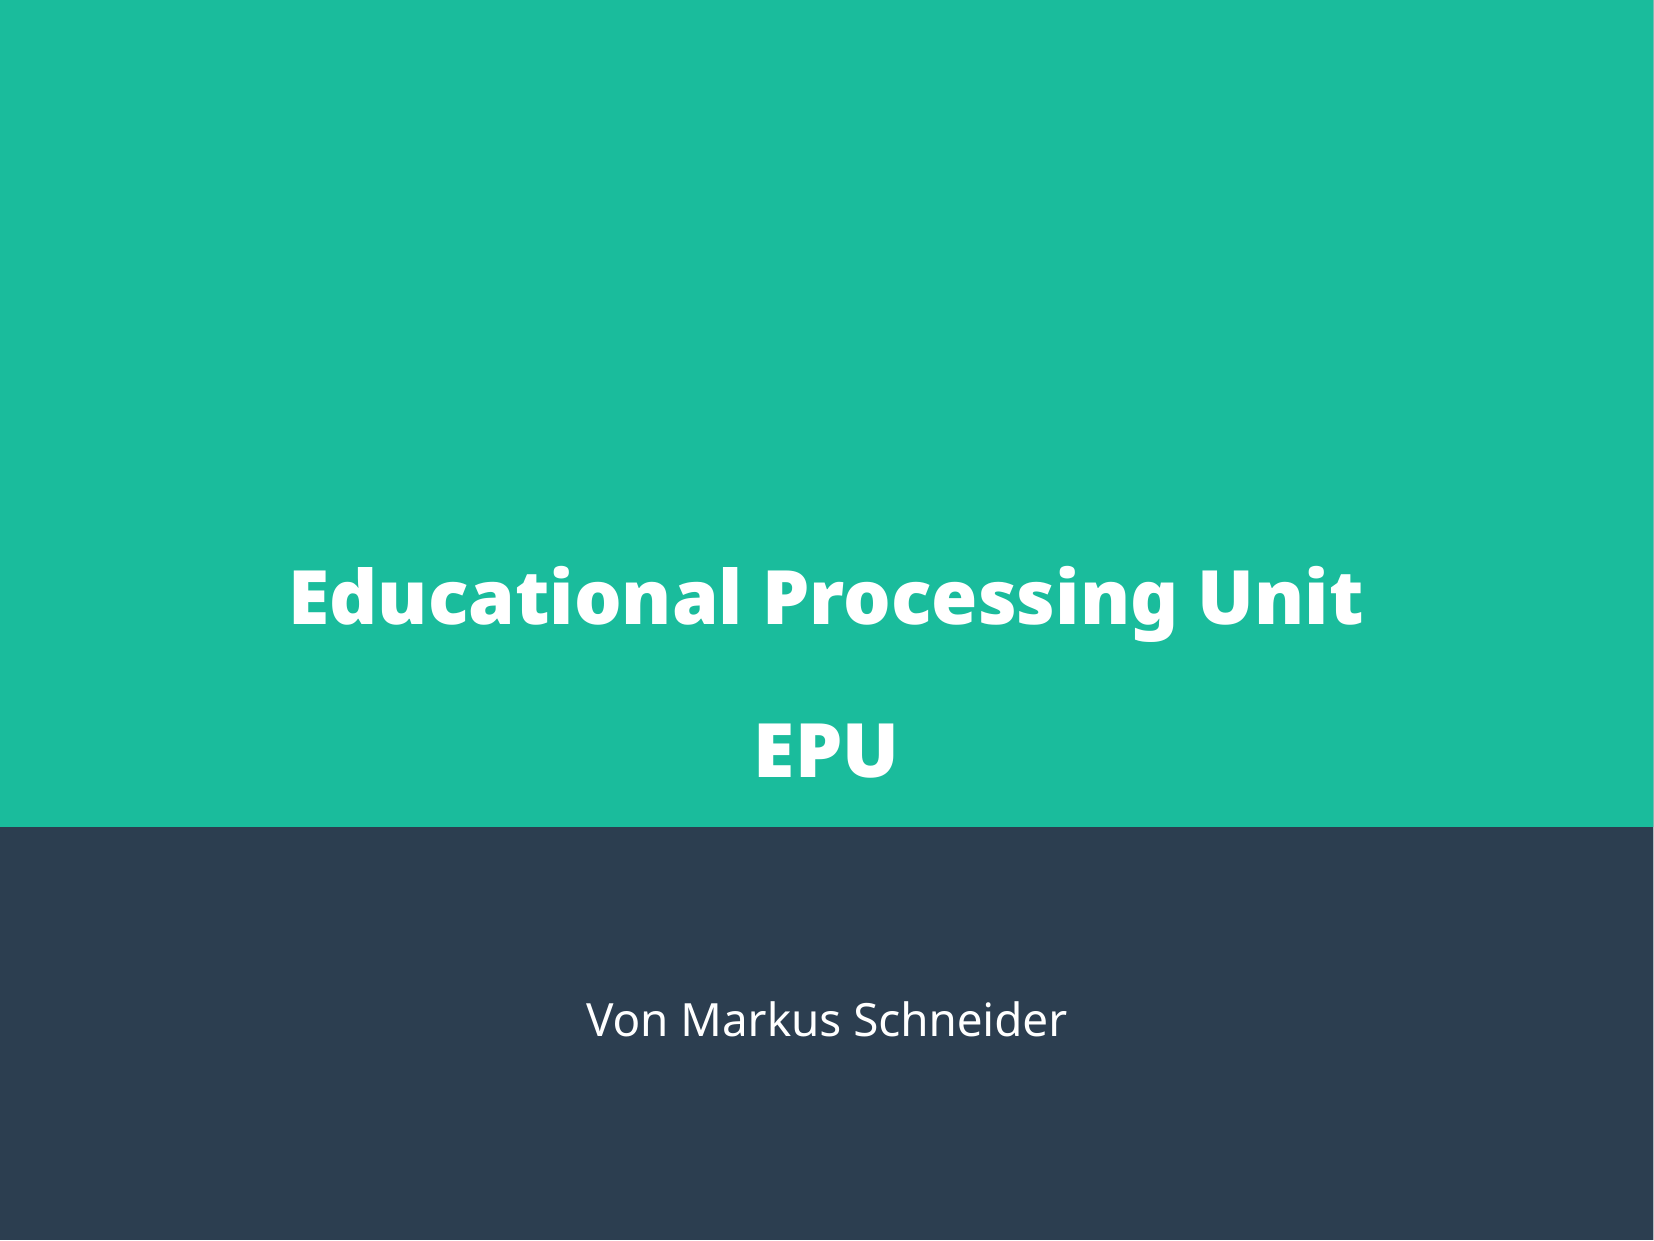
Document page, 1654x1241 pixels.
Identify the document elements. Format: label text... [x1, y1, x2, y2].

subtitle Von Markus Schneider [59, 856, 1595, 1182]
title Educational Processing Unit EPU [59, 472, 1595, 821]
